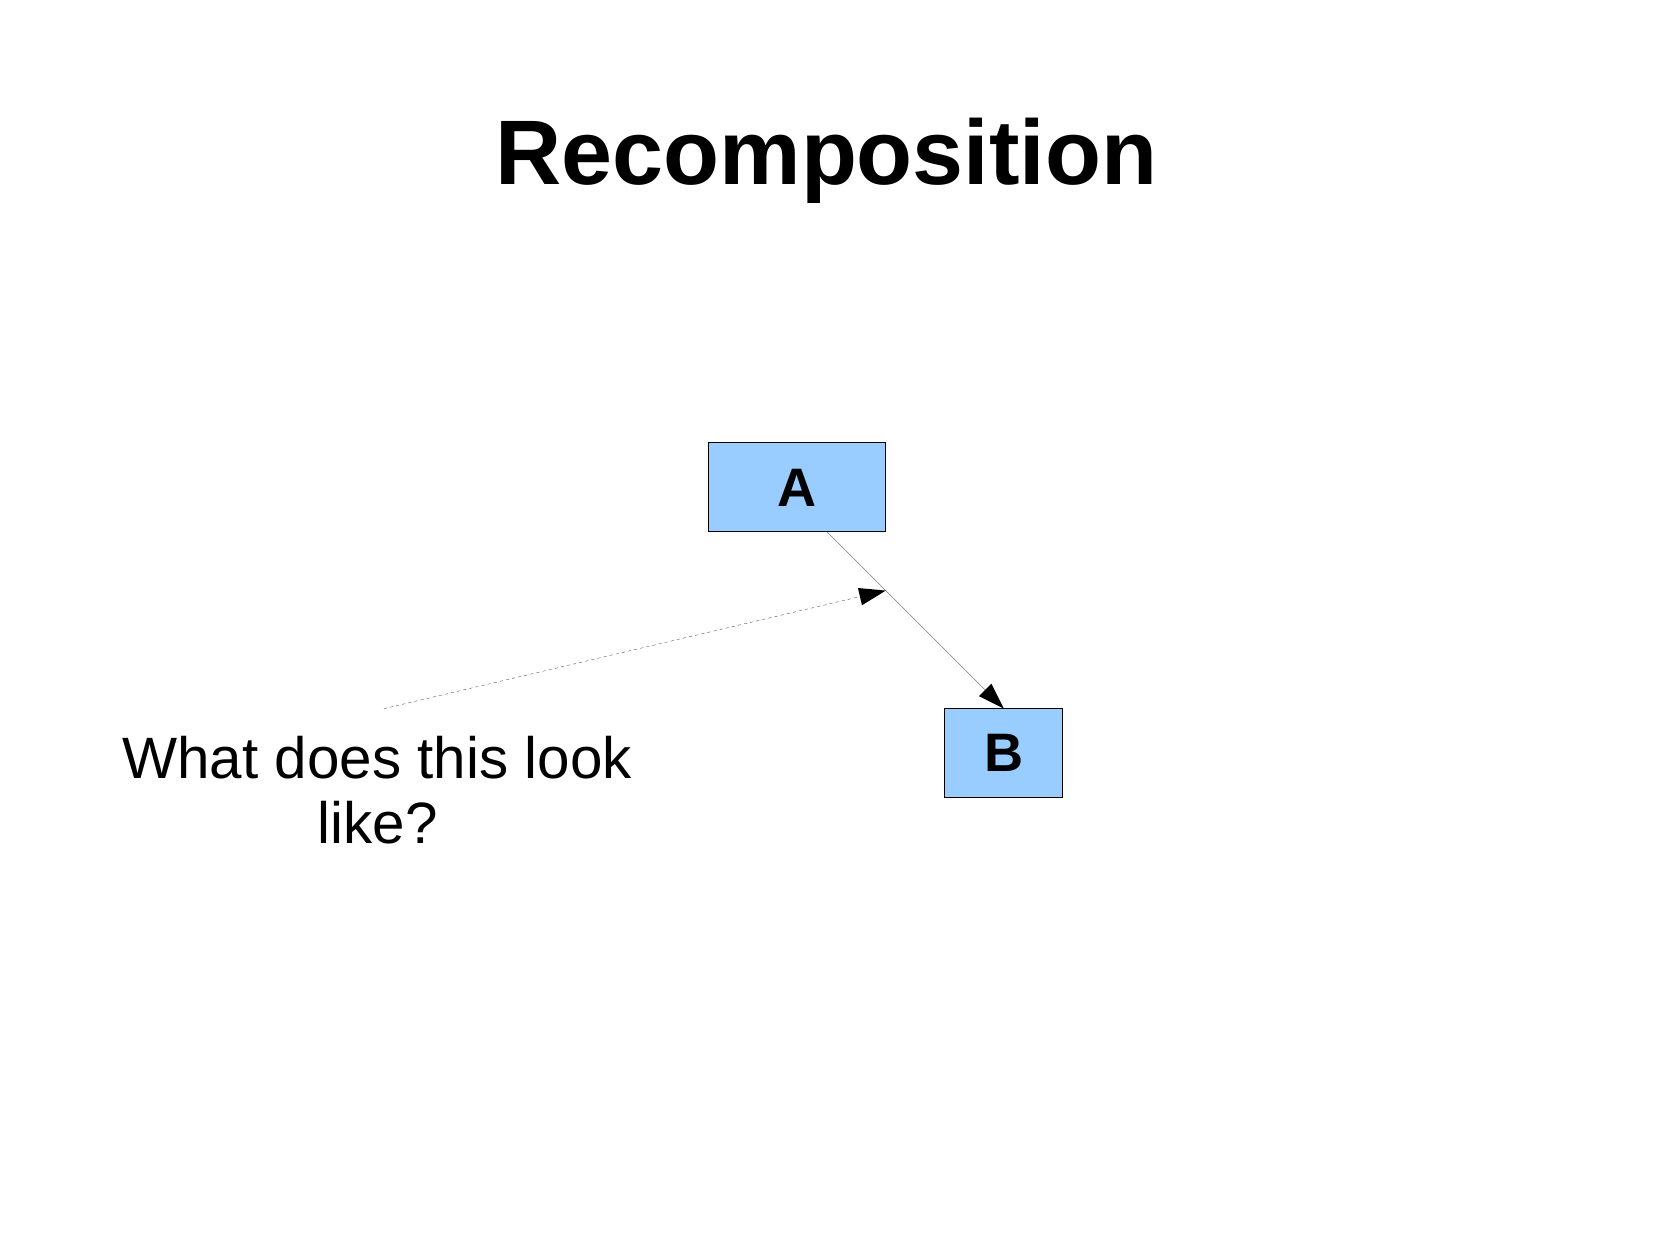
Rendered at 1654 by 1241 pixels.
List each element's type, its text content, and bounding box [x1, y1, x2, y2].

title Recomposition [82, 49, 1571, 257]
text_box What does this look like? [59, 726, 696, 857]
text_box B [944, 708, 1063, 798]
text_box A [708, 442, 886, 532]
